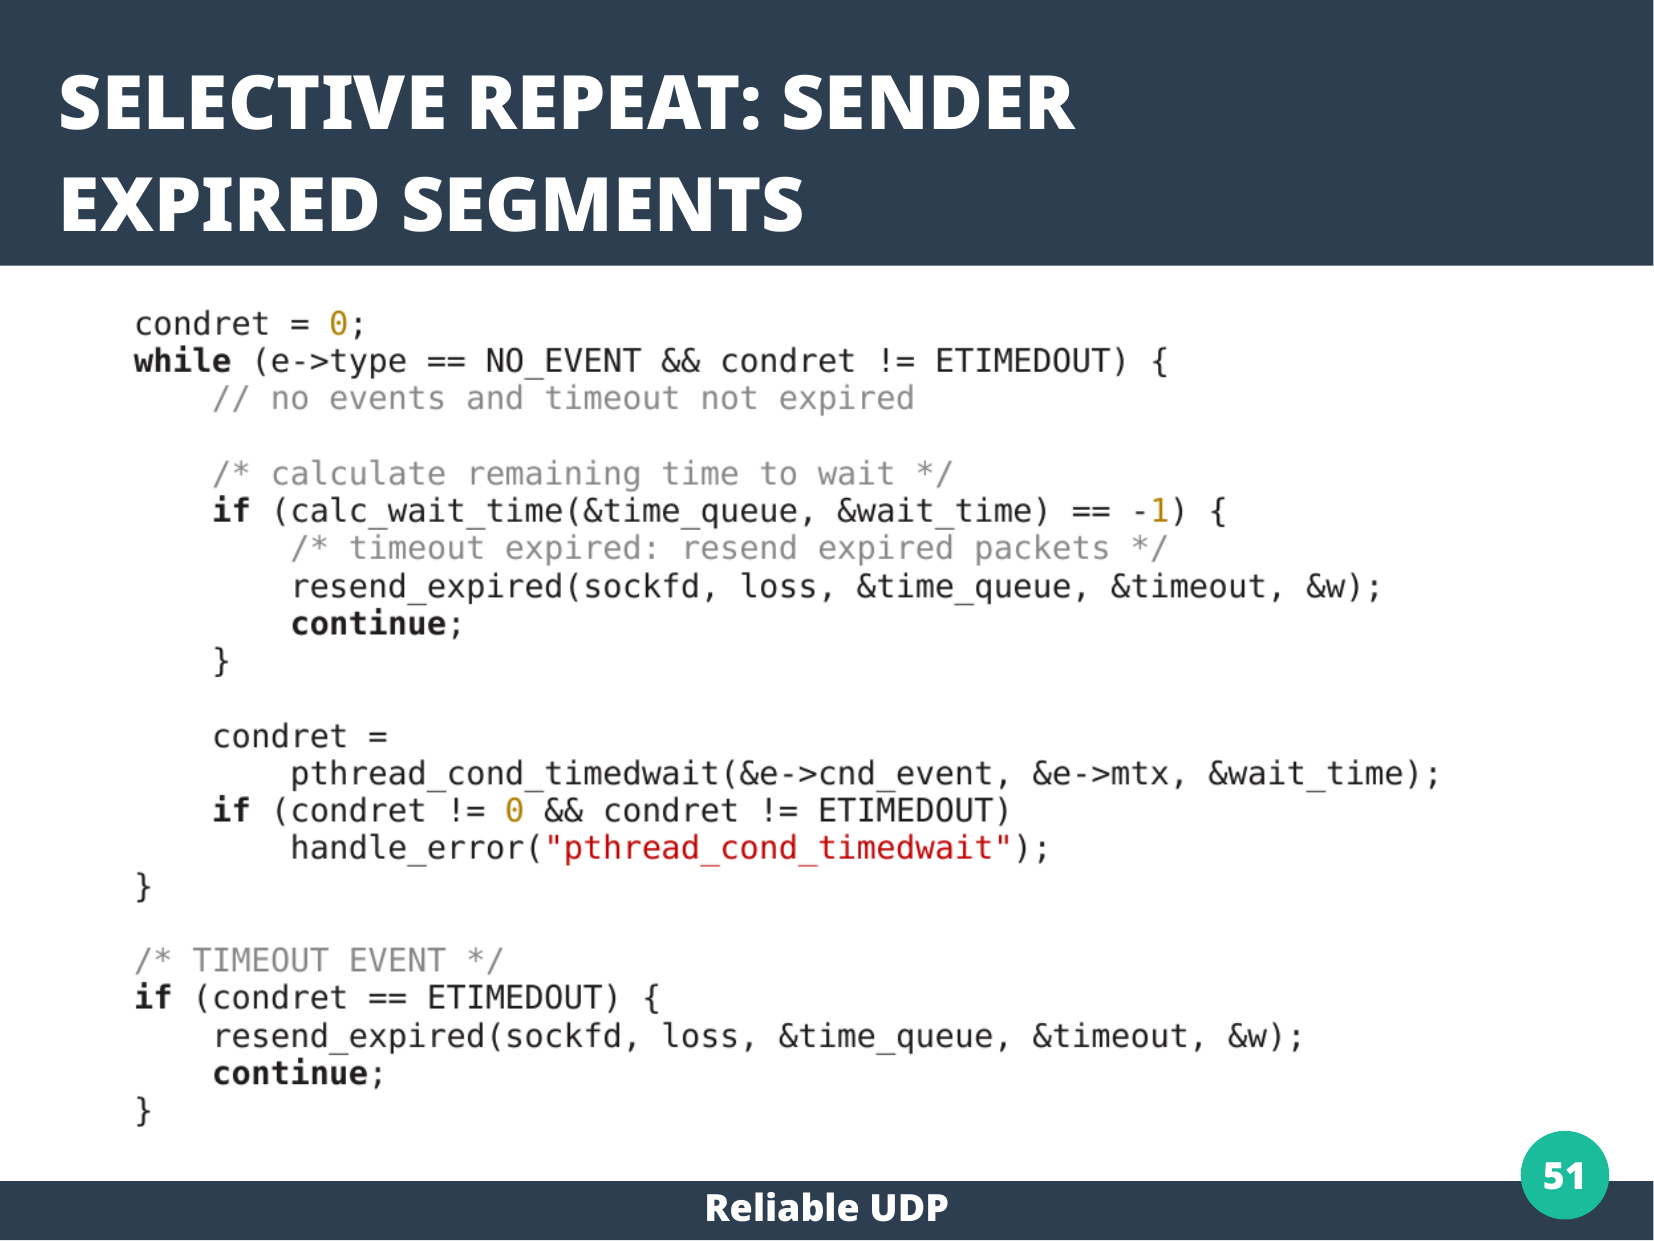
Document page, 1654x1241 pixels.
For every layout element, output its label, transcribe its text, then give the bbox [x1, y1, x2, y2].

title SELECTIVE REPEAT: SENDER EXPIRED SEGMENTS [59, 49, 1595, 207]
picture [123, 307, 1453, 1149]
